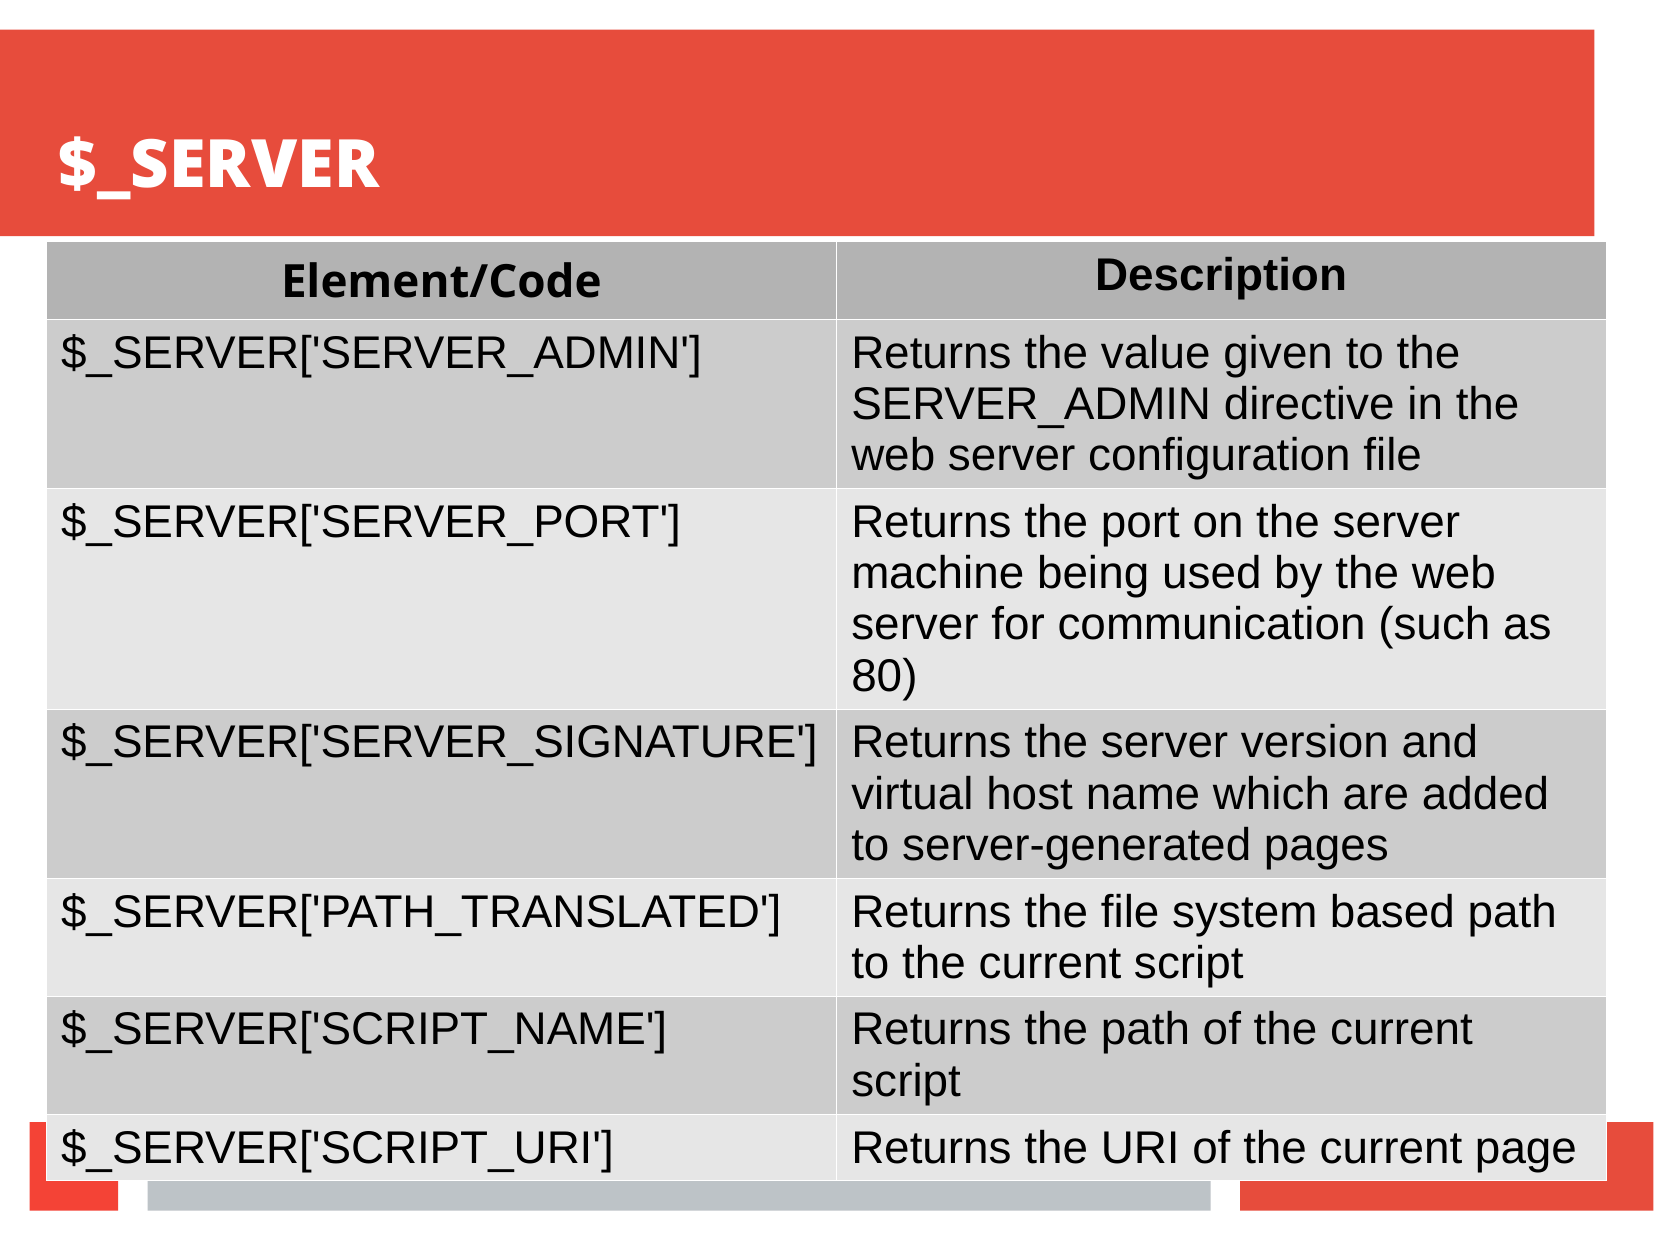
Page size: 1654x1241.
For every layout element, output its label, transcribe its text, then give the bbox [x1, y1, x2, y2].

table_cell $_SERVER['SCRIPT_URI'] [47, 1115, 836, 1180]
table_cell Returns the file system based path to the current script [837, 879, 1606, 996]
table_cell Returns the URI of the current page [837, 1115, 1606, 1180]
table_cell Returns the server version and virtual host name which are added to server-generated pages [837, 710, 1606, 878]
table_cell $_SERVER['SERVER_ADMIN'] [47, 320, 836, 488]
table_cell $_SERVER['PATH_TRANSLATED'] [47, 879, 836, 996]
table_cell $_SERVER['SERVER_PORT'] [47, 489, 836, 709]
table_cell Returns the path of the current script [837, 997, 1606, 1114]
table_cell $_SERVER['SCRIPT_NAME'] [47, 997, 836, 1114]
table_cell Returns the value given to the SERVER_ADMIN directive in the web server configuration file [837, 320, 1606, 488]
table_cell Returns the port on the server machine being used by the web server for communication (such as 80) [837, 489, 1606, 709]
title $_SERVER [59, 59, 1595, 207]
table_cell $_SERVER['SERVER_SIGNATURE'] [47, 710, 836, 878]
table_header Description [837, 242, 1606, 319]
table_header Element/Code [47, 242, 836, 319]
